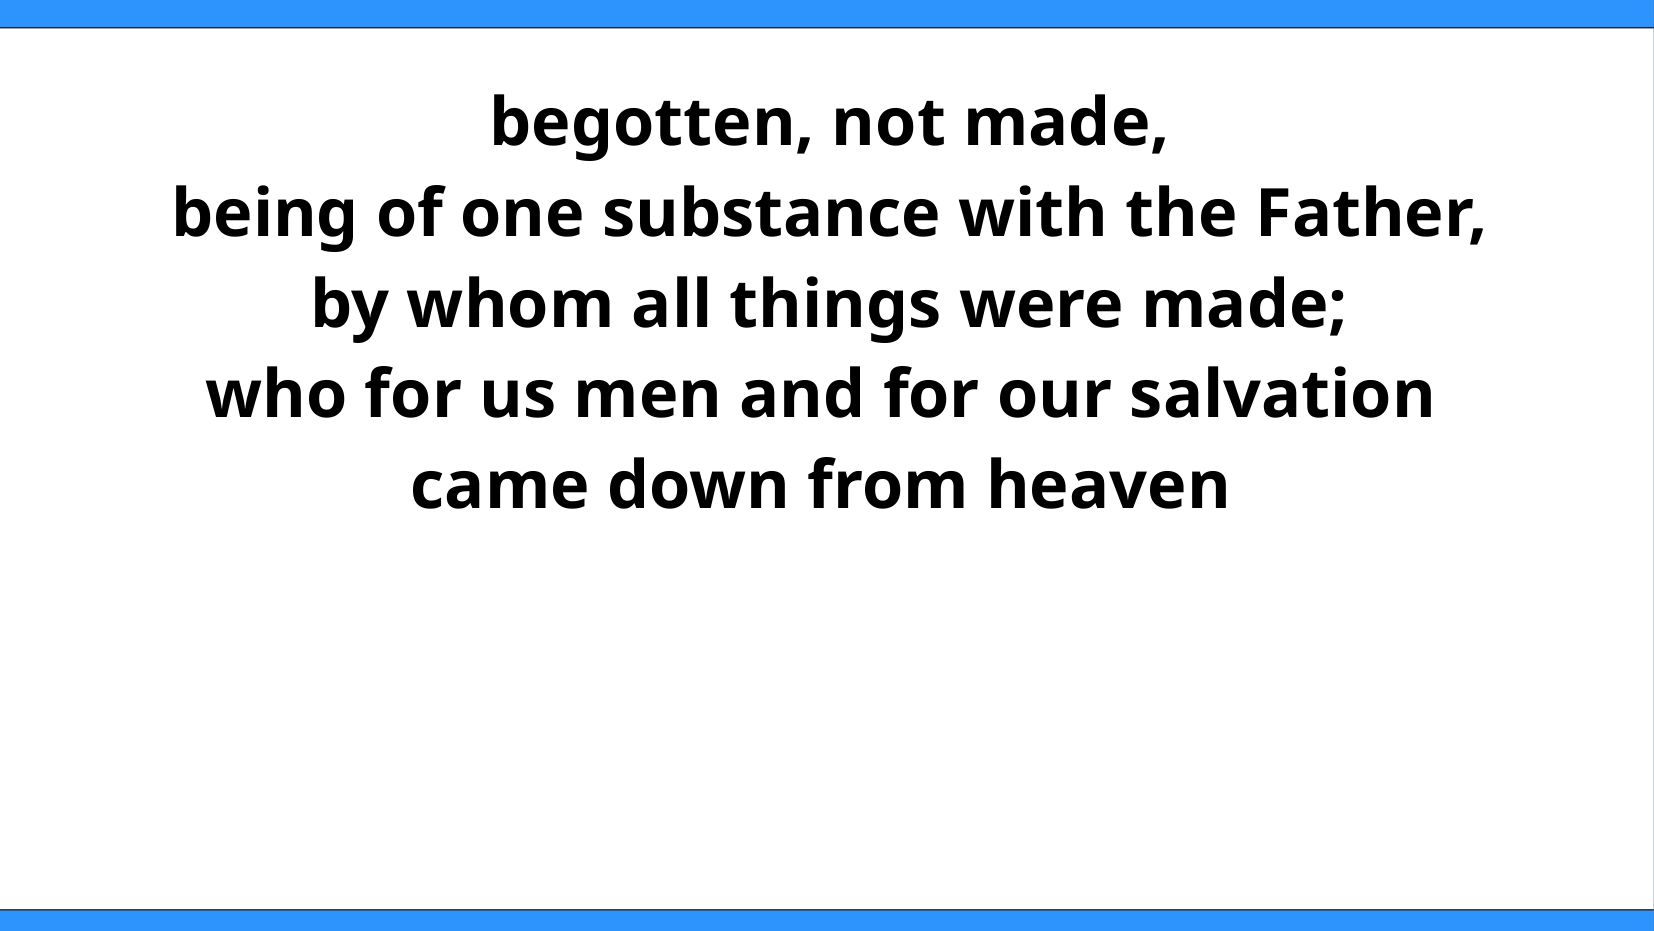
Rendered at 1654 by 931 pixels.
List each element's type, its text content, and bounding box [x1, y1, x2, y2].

picture [0, 0, 1654, 931]
text_box begotten, not made, being of one substance with the Father, by whom all things were made; who for us men and for our salvation came down from heaven [87, 66, 1573, 606]
